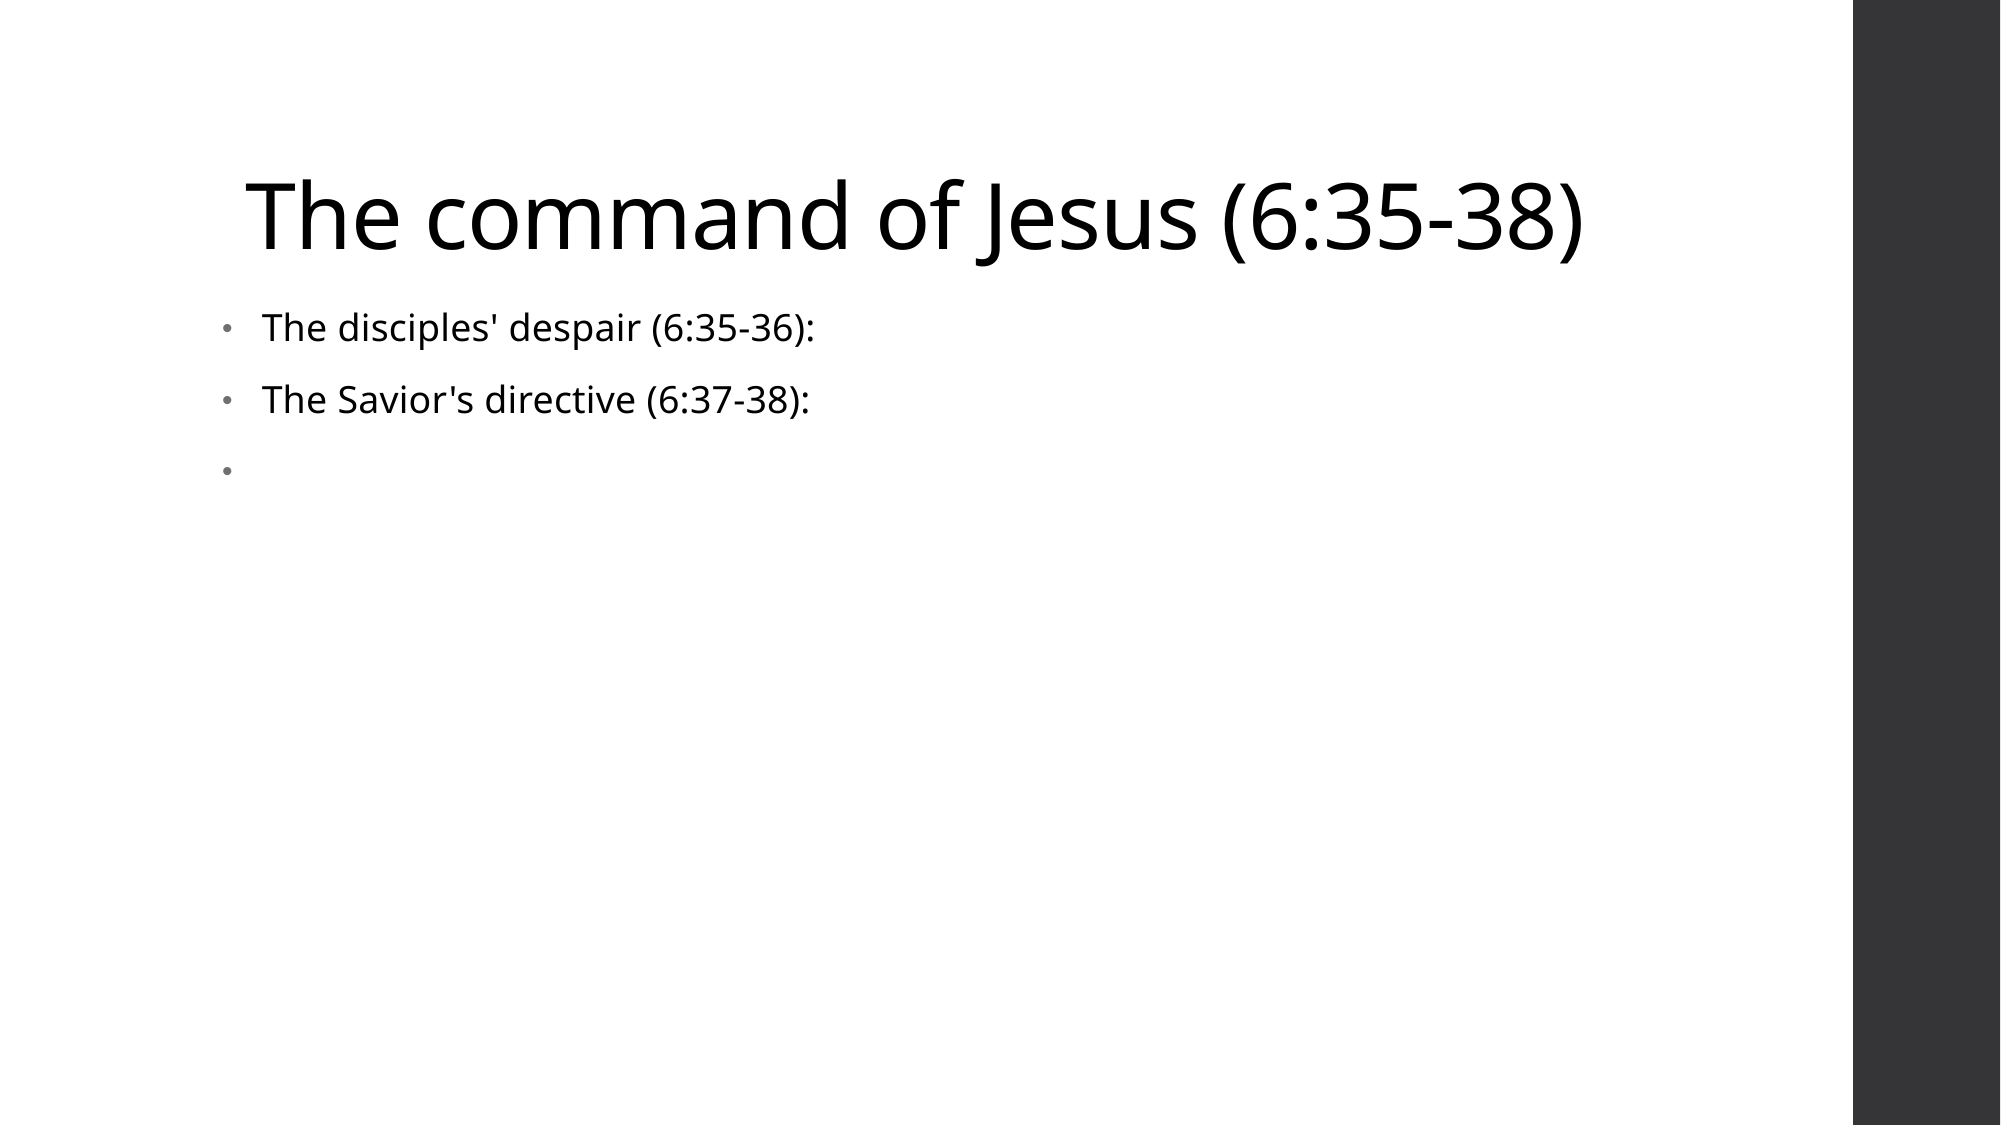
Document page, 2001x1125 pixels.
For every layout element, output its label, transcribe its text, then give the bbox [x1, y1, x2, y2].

title The command of Jesus (6:35-38) [206, 60, 1797, 278]
list The disciples' despair (6:35-36): The Savior's directive (6:37-38): [206, 299, 1617, 1014]
